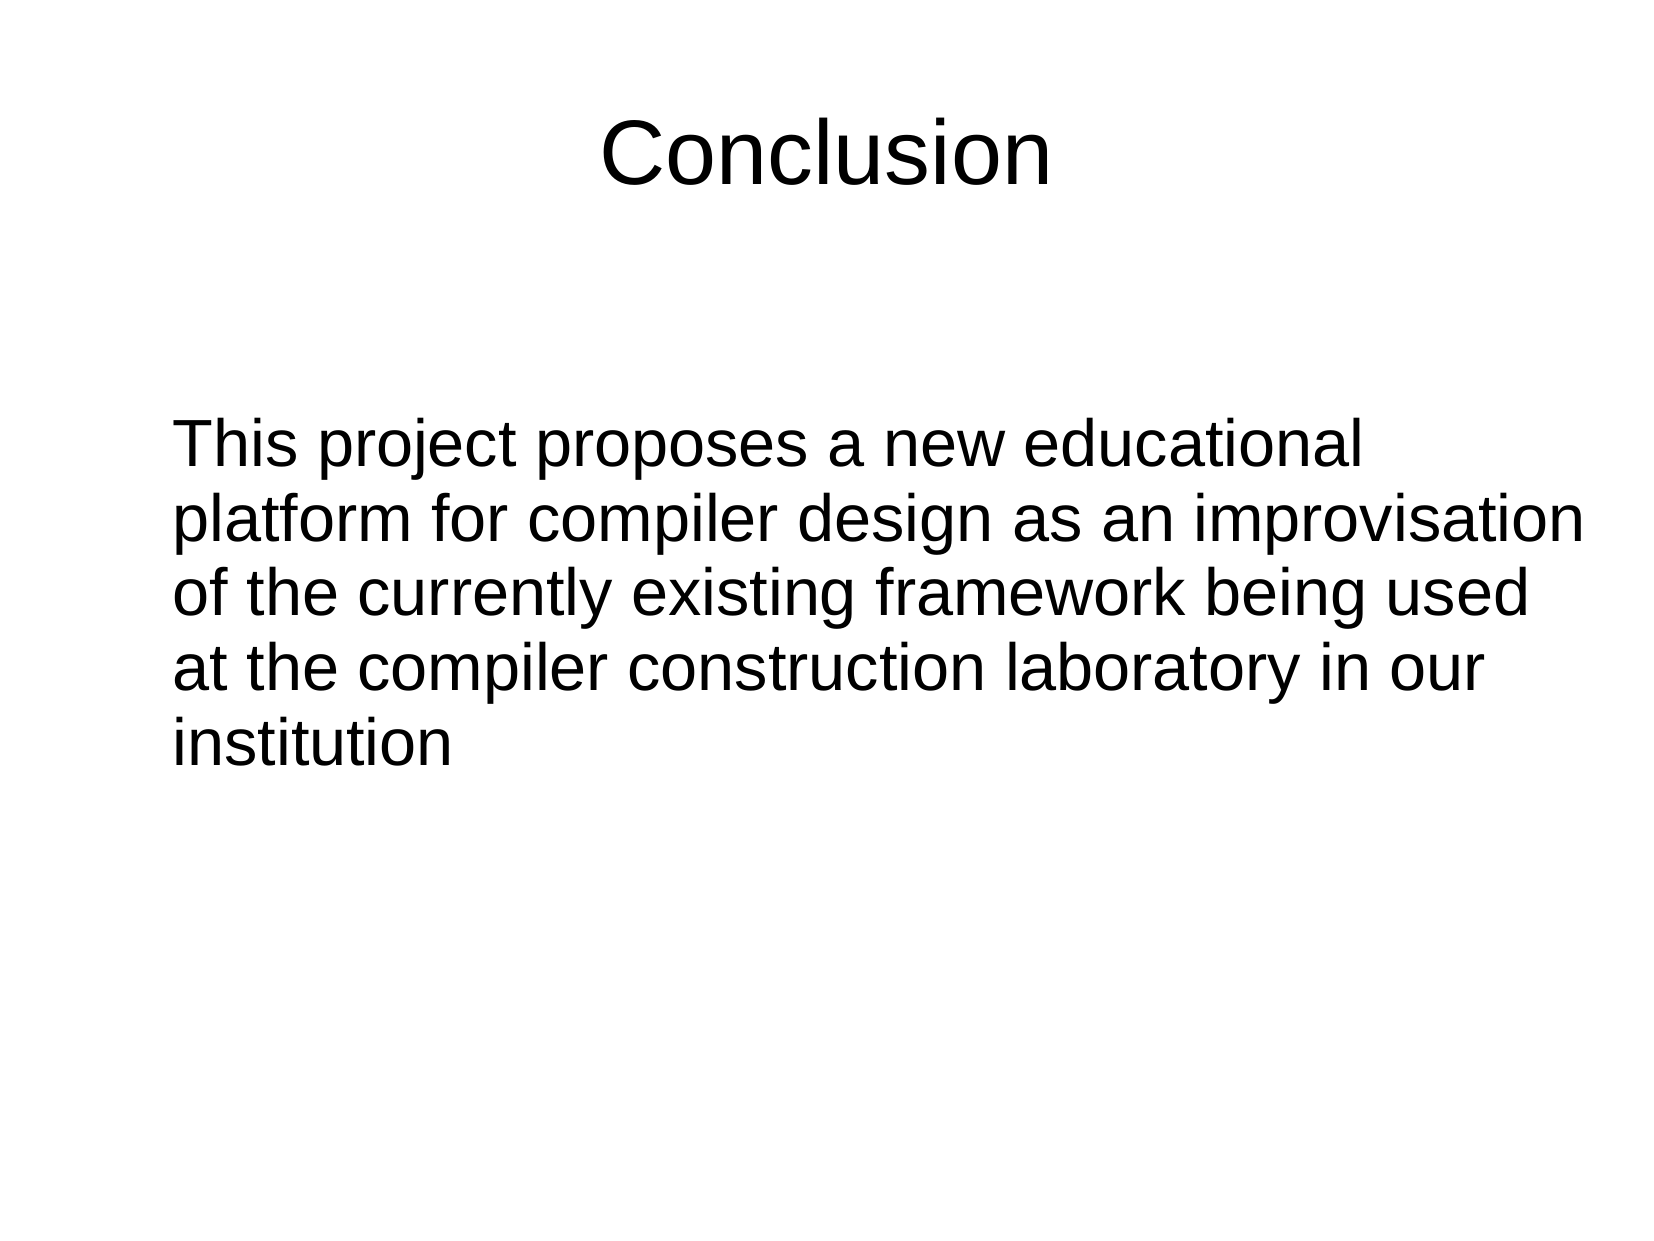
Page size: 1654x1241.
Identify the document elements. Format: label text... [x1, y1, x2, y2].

title Conclusion [82, 49, 1571, 257]
list This project proposes a new educational platform for compiler design as an improvisation of the currently existing framework being used at the compiler construction laboratory in our institution [101, 405, 1591, 1126]
